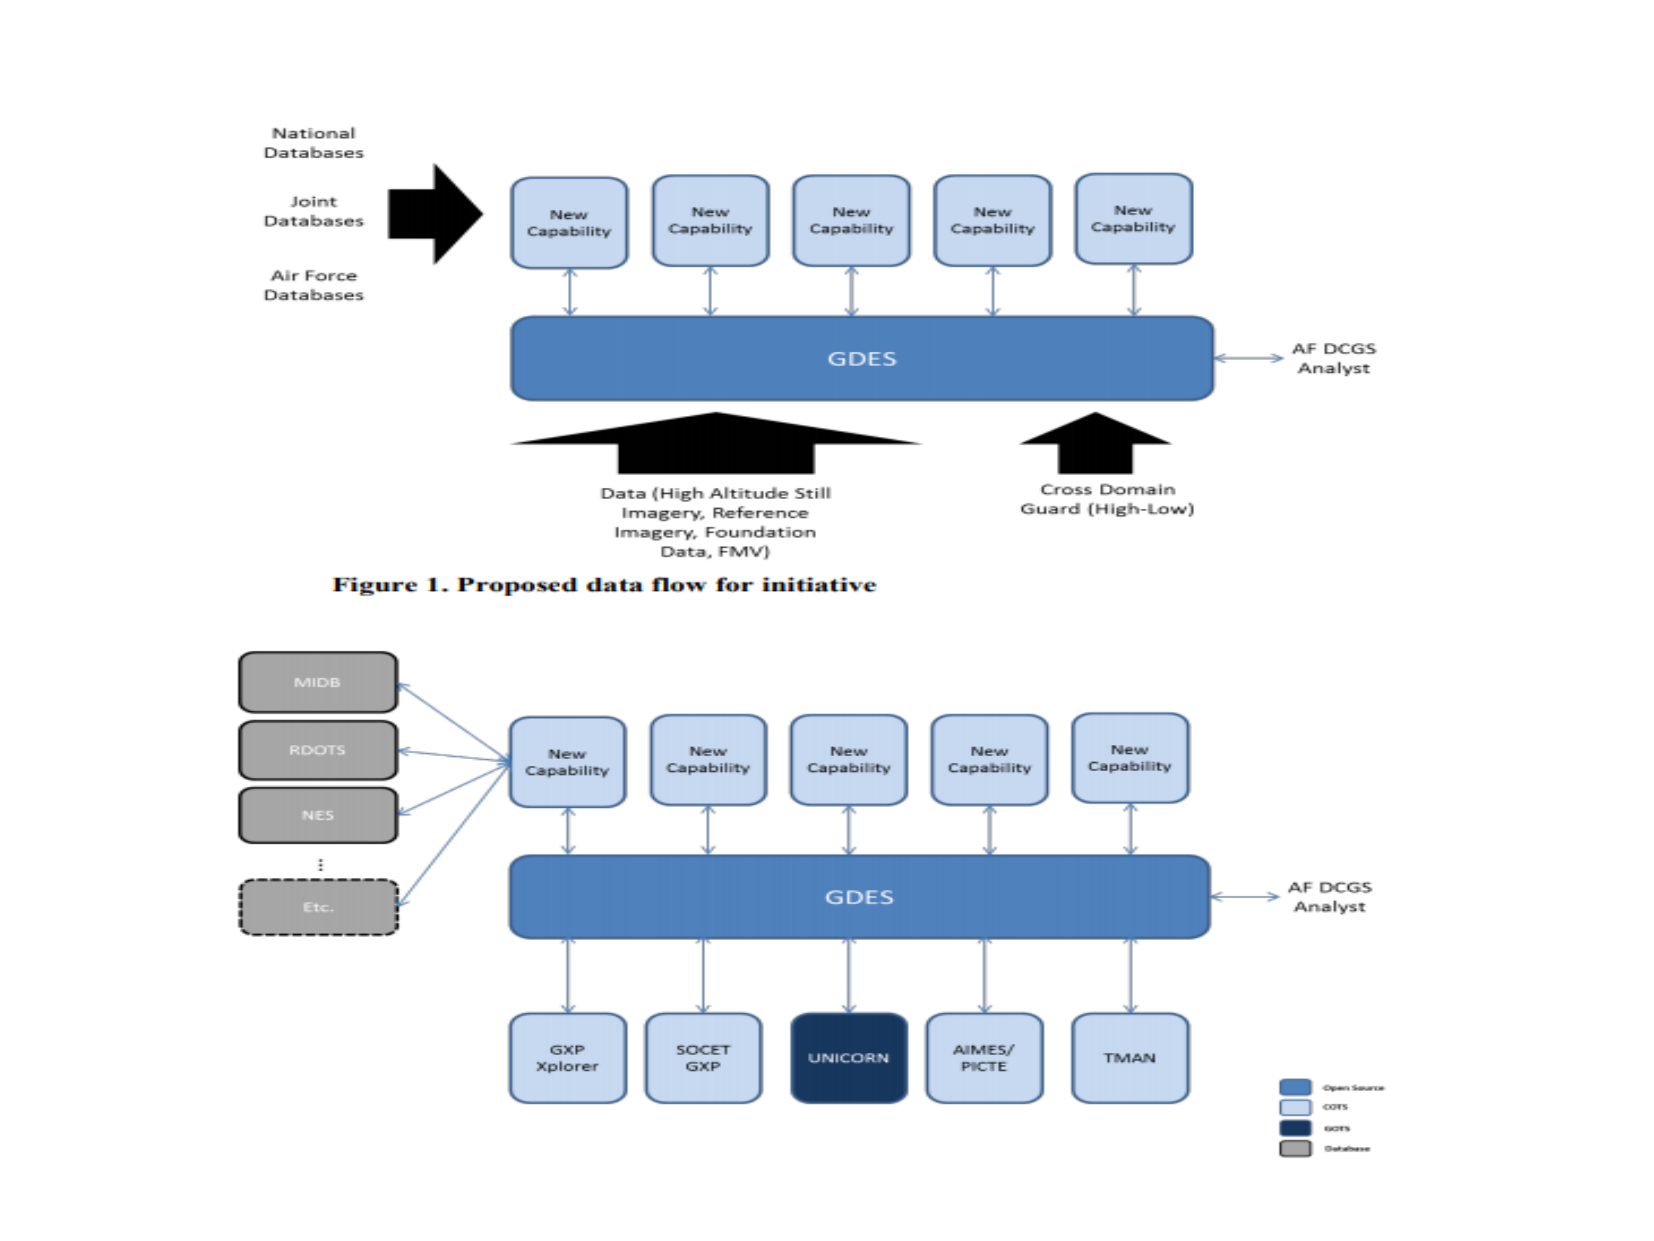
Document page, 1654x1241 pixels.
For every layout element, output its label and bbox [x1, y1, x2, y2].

picture [60, 49, 1606, 1186]
